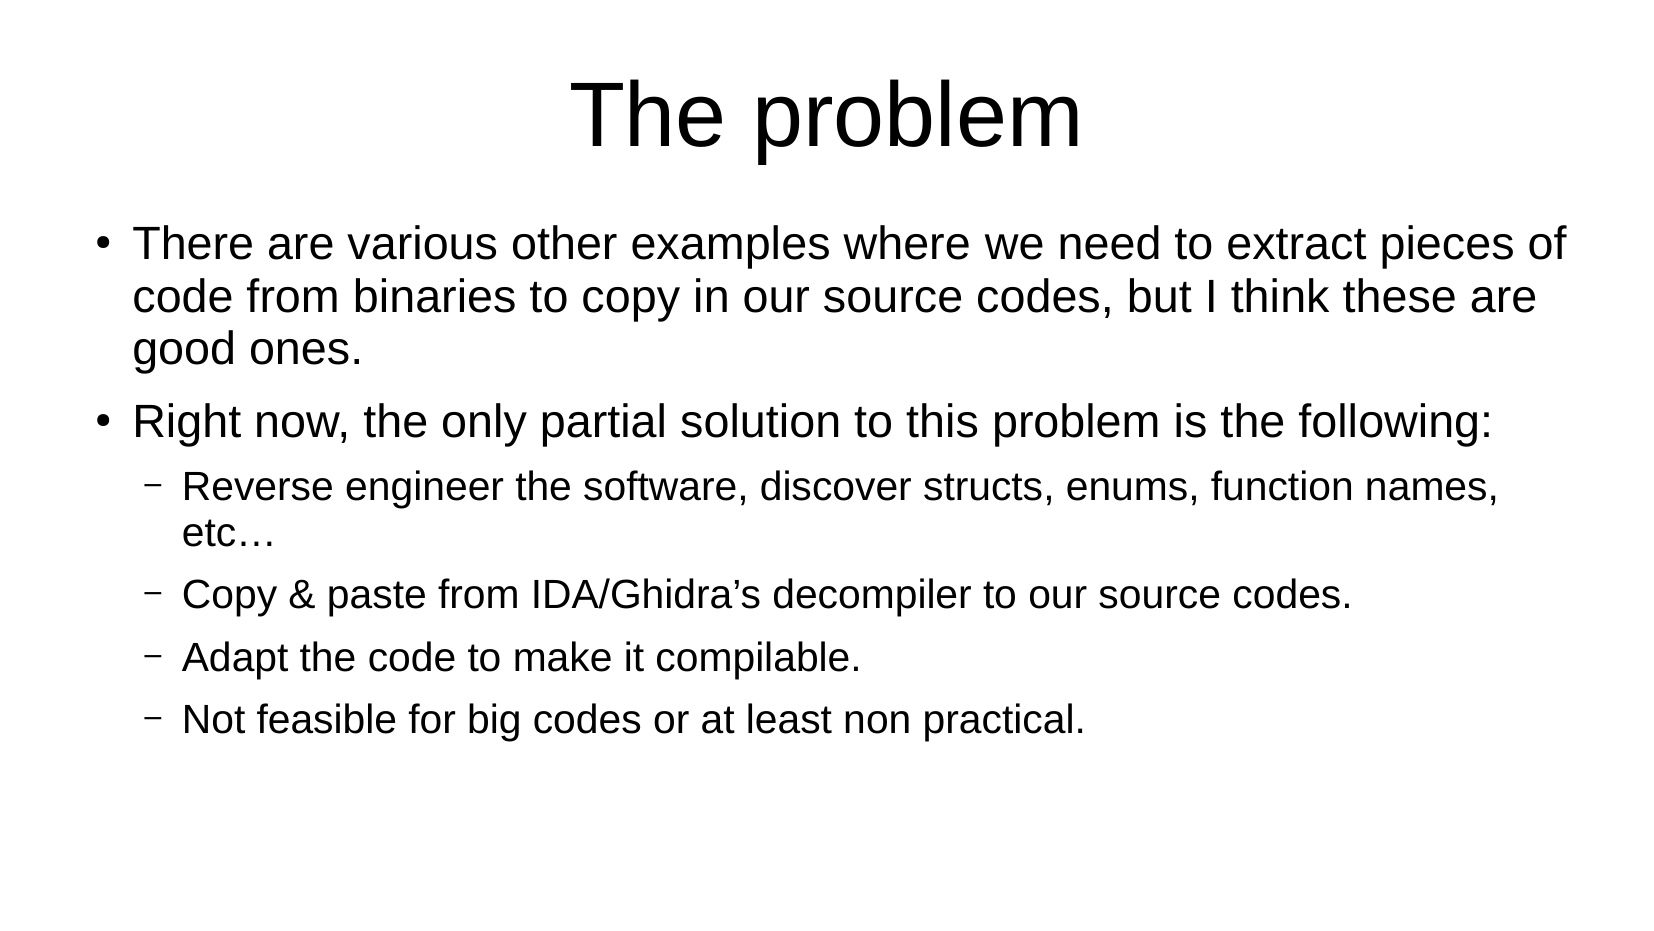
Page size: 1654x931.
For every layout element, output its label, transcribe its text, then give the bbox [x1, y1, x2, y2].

title The problem [82, 37, 1571, 193]
list There are various other examples where we need to extract pieces of code from binaries to copy in our source codes, but I think these are good ones. Right now, the only partial solution to this problem is the following: Reverse engineer the software, discover structs, enums, function names, etc… Copy & paste from IDA/Ghidra’s decompiler to our source codes. Adapt the code to make it compilable. Not feasible for big codes or at least non practical. [82, 217, 1571, 758]
